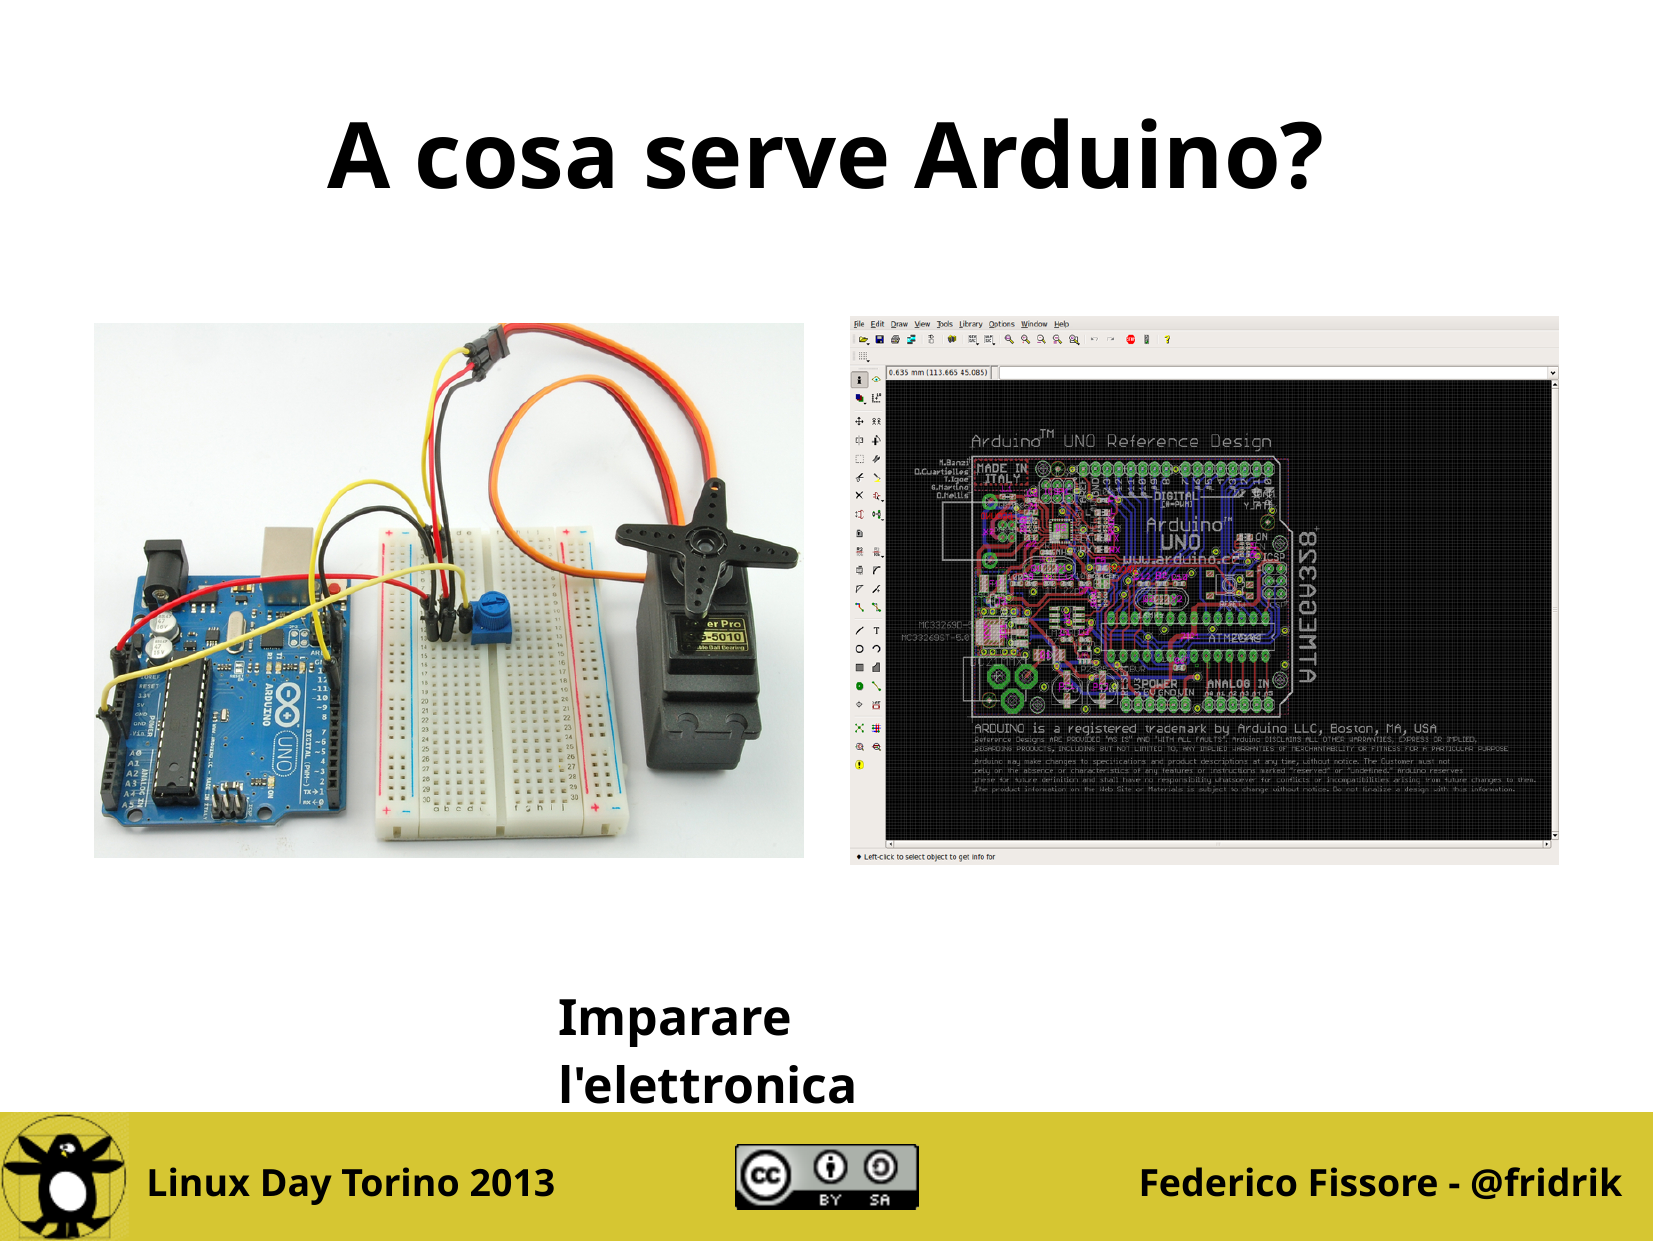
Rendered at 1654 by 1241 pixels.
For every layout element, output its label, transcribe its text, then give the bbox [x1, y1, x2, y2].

text_box Linux Day Torino 2013 [131, 1148, 553, 1206]
picture [850, 316, 1559, 865]
picture [0, 1112, 1653, 1241]
text_box Federico Fissore - @fridrik [1123, 1148, 1627, 1206]
text_box Imparare l'elettronica [543, 974, 1111, 1046]
picture [94, 323, 804, 858]
title A cosa serve Arduino? [82, 49, 1571, 257]
